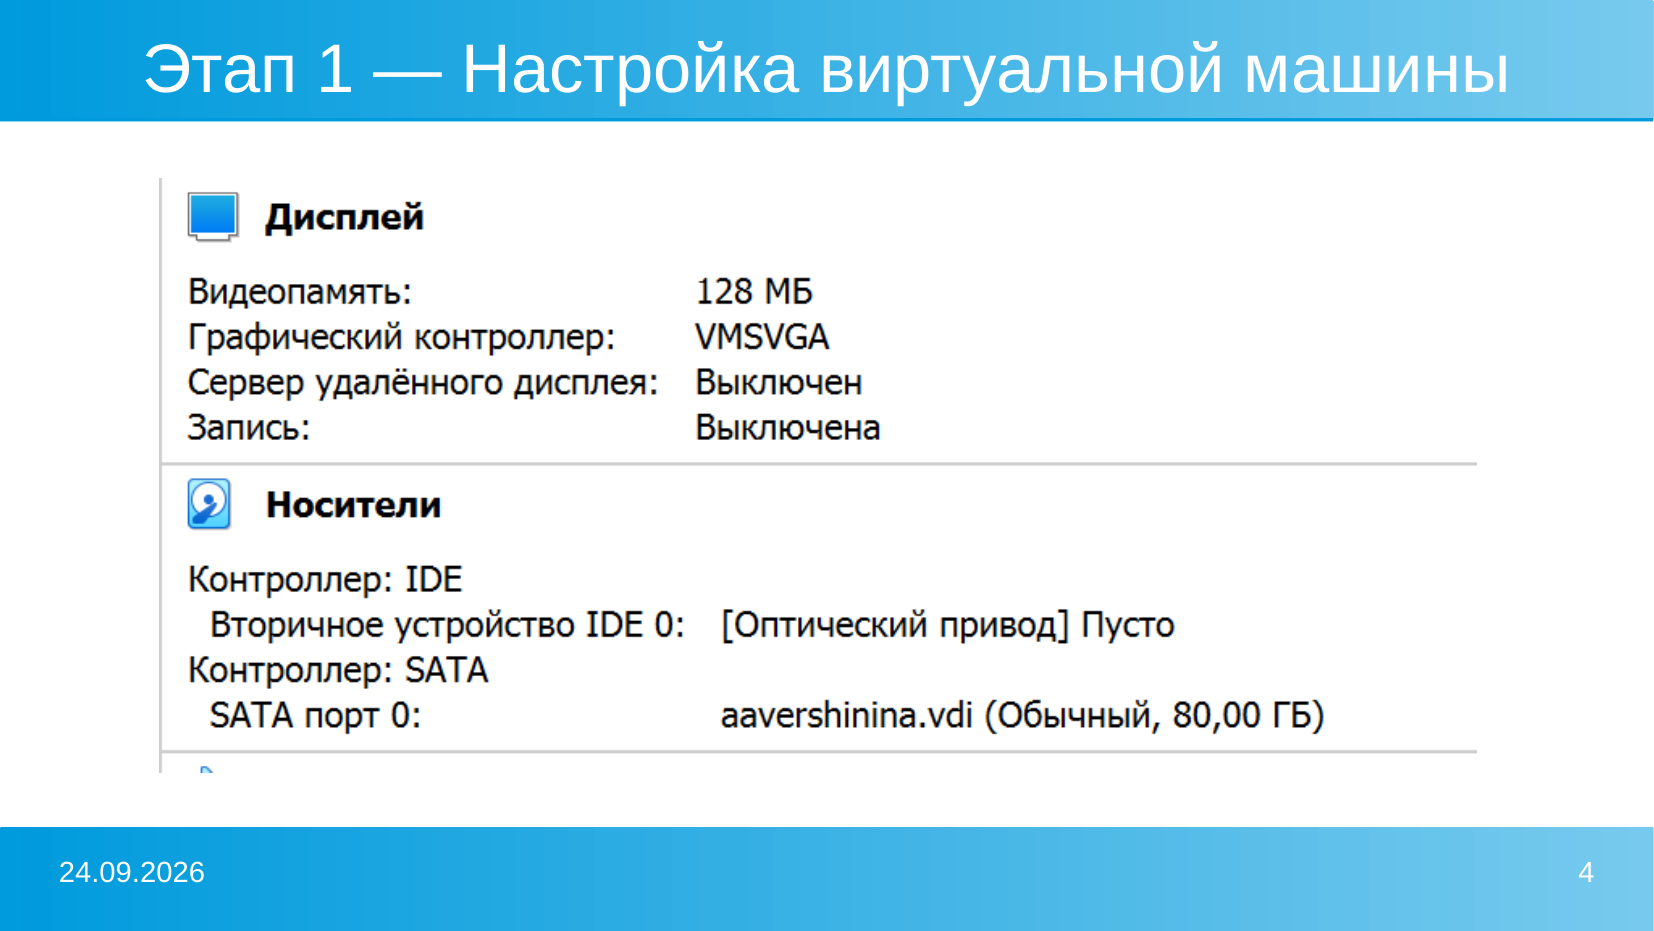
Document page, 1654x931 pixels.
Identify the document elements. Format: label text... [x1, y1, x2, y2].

picture [159, 178, 1477, 773]
title Этап 1 — Настройка виртуальной машины [59, 29, 1595, 108]
